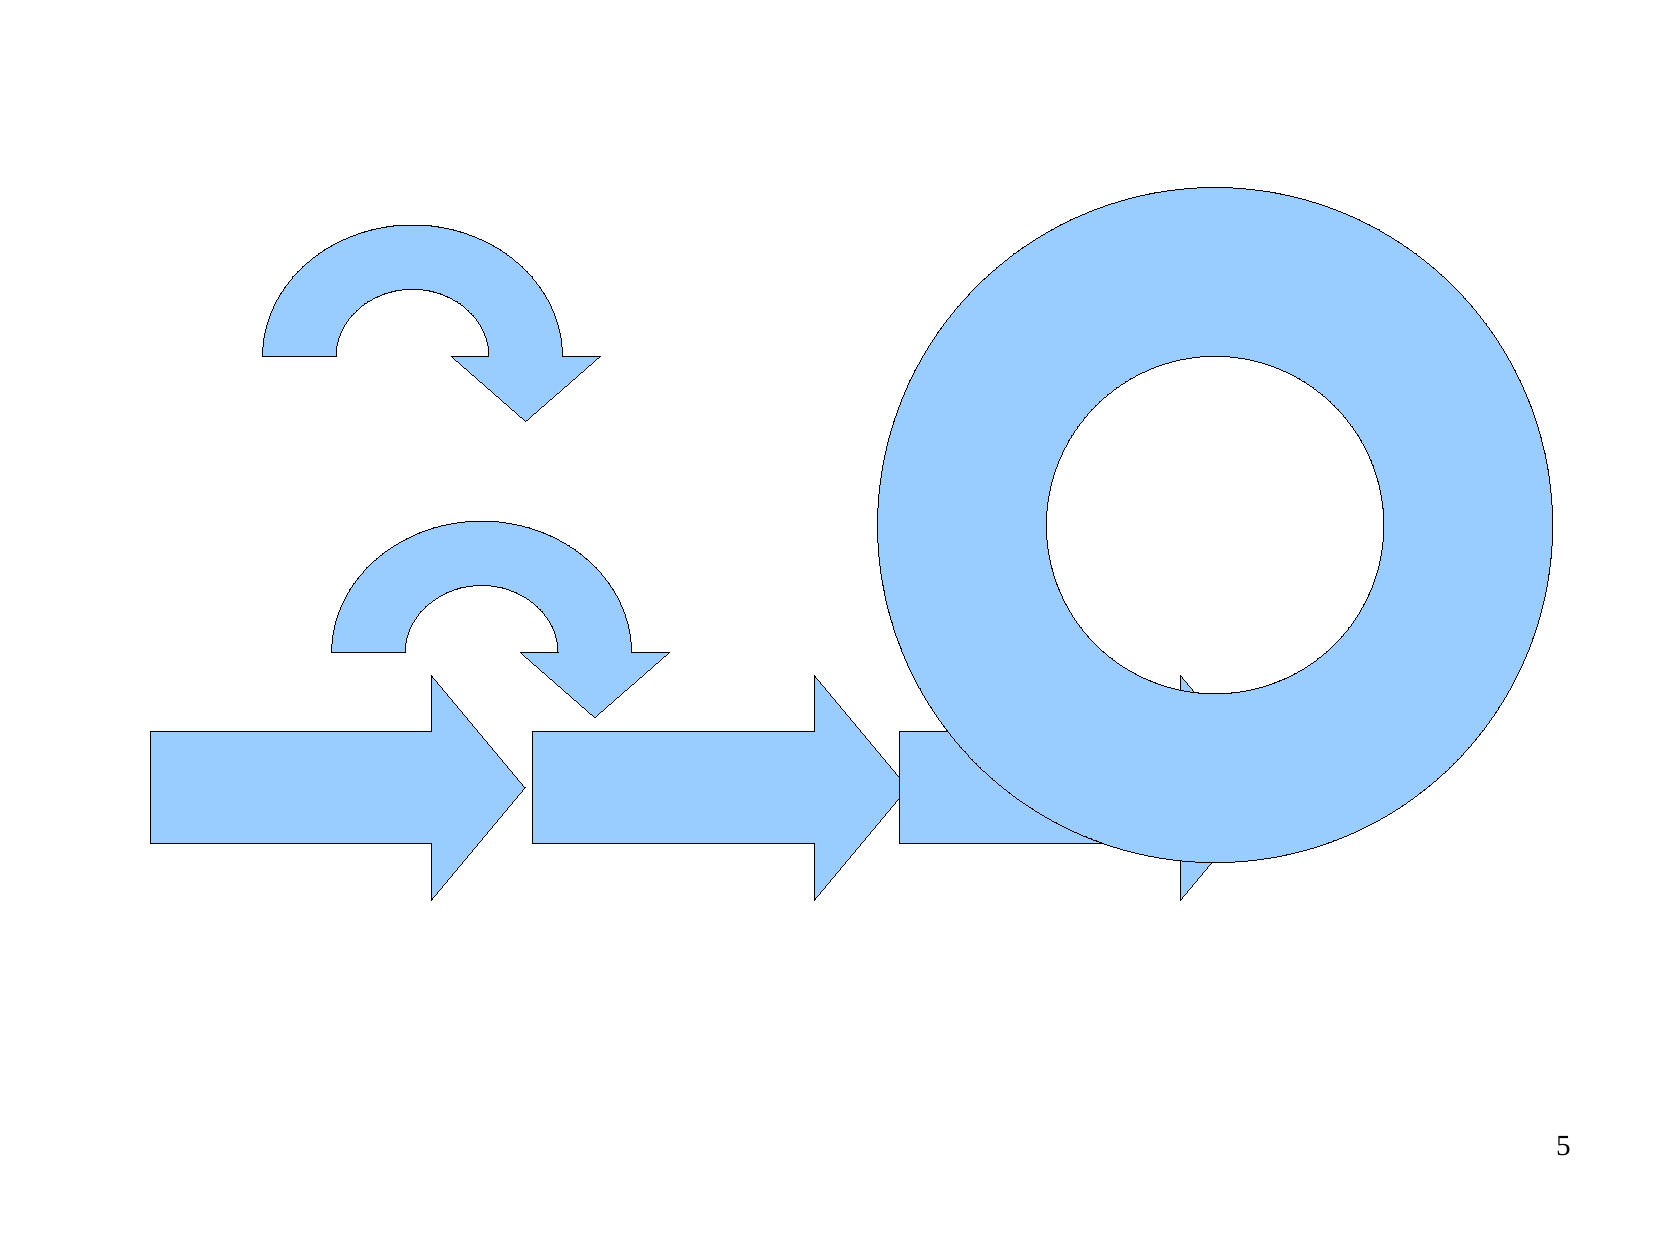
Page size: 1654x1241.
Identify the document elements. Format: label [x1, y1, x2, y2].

text_box [532, 187, 1553, 901]
text_box [262, 225, 601, 422]
text_box [150, 675, 526, 901]
text_box [331, 521, 670, 718]
